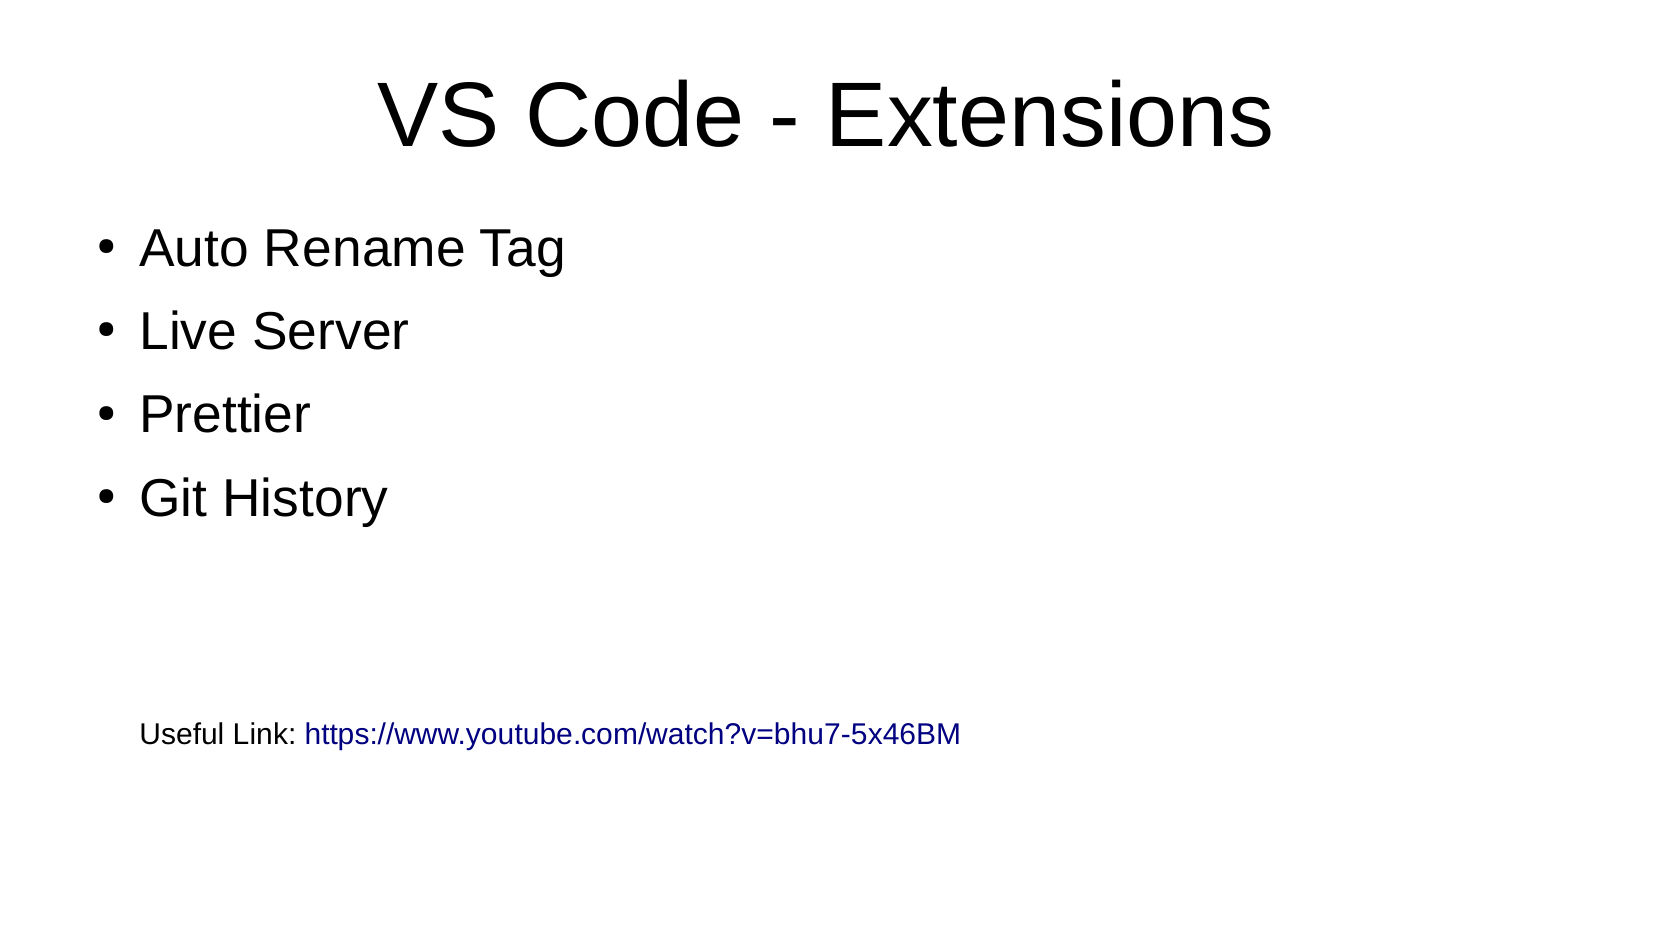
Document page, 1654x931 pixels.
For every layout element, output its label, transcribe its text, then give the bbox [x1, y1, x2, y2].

title VS Code - Extensions [82, 37, 1571, 193]
list Auto Rename Tag Live Server Prettier Git History Useful Link: https://www.youtube.com/watch?v=bhu7-5x46BM [82, 217, 1571, 758]
